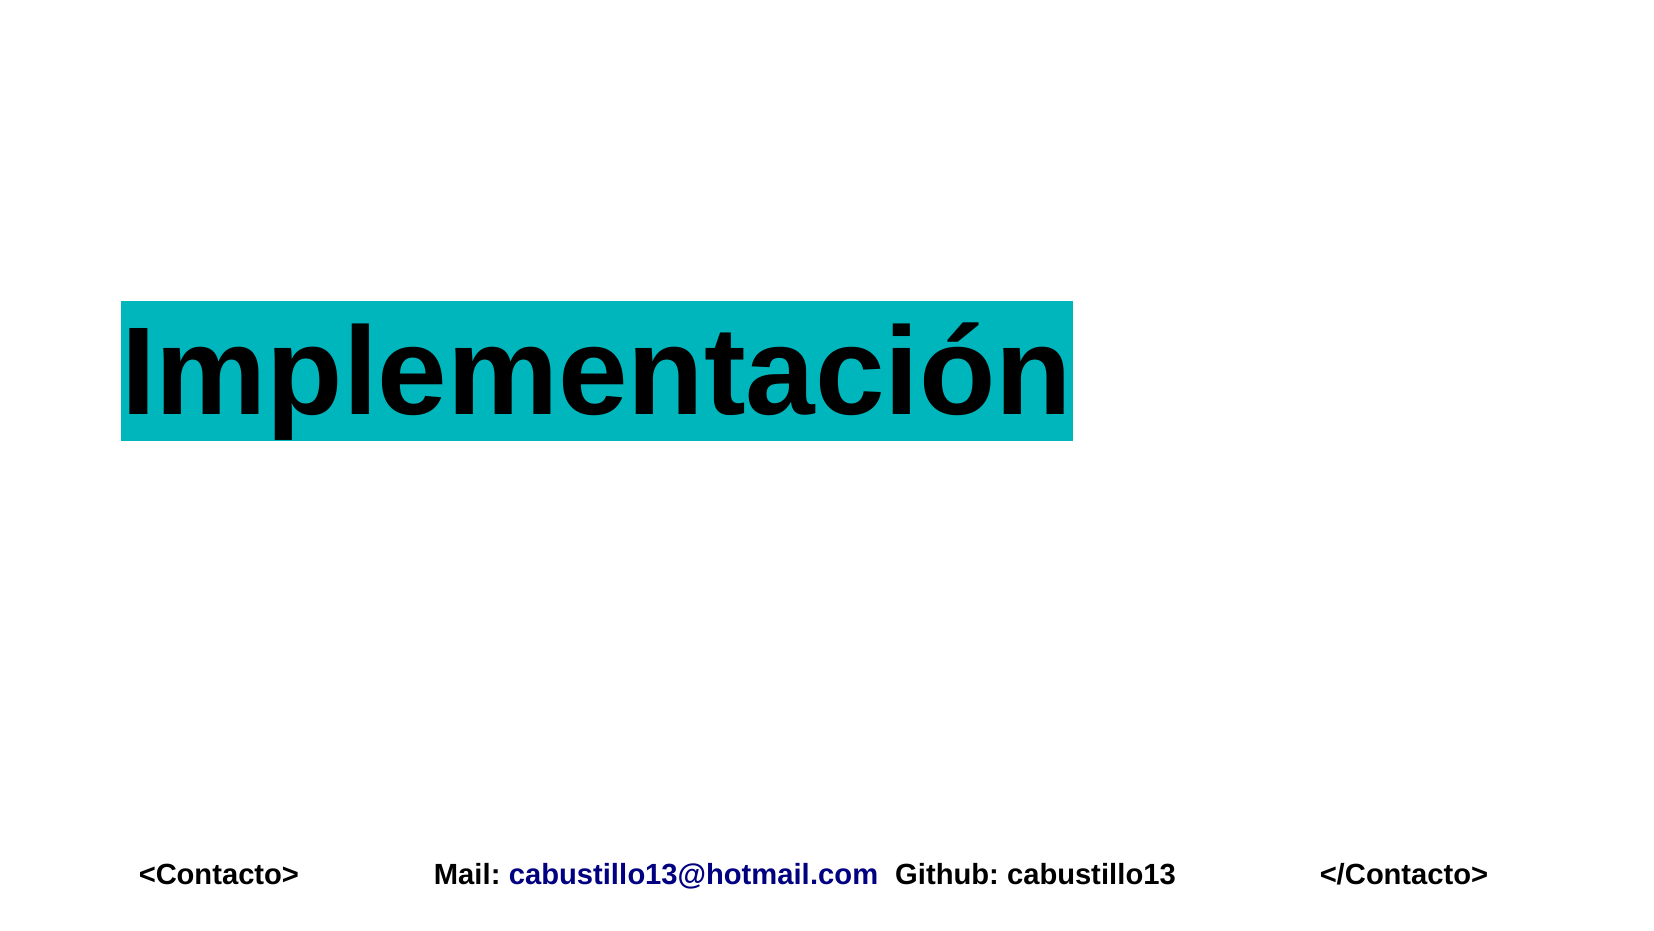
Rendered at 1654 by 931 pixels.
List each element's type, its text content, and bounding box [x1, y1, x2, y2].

text_box <Contacto> Mail: cabustillo13@hotmail.com Github: cabustillo13 </Contacto> [124, 850, 1654, 898]
text_box Implementación [106, 70, 1571, 711]
